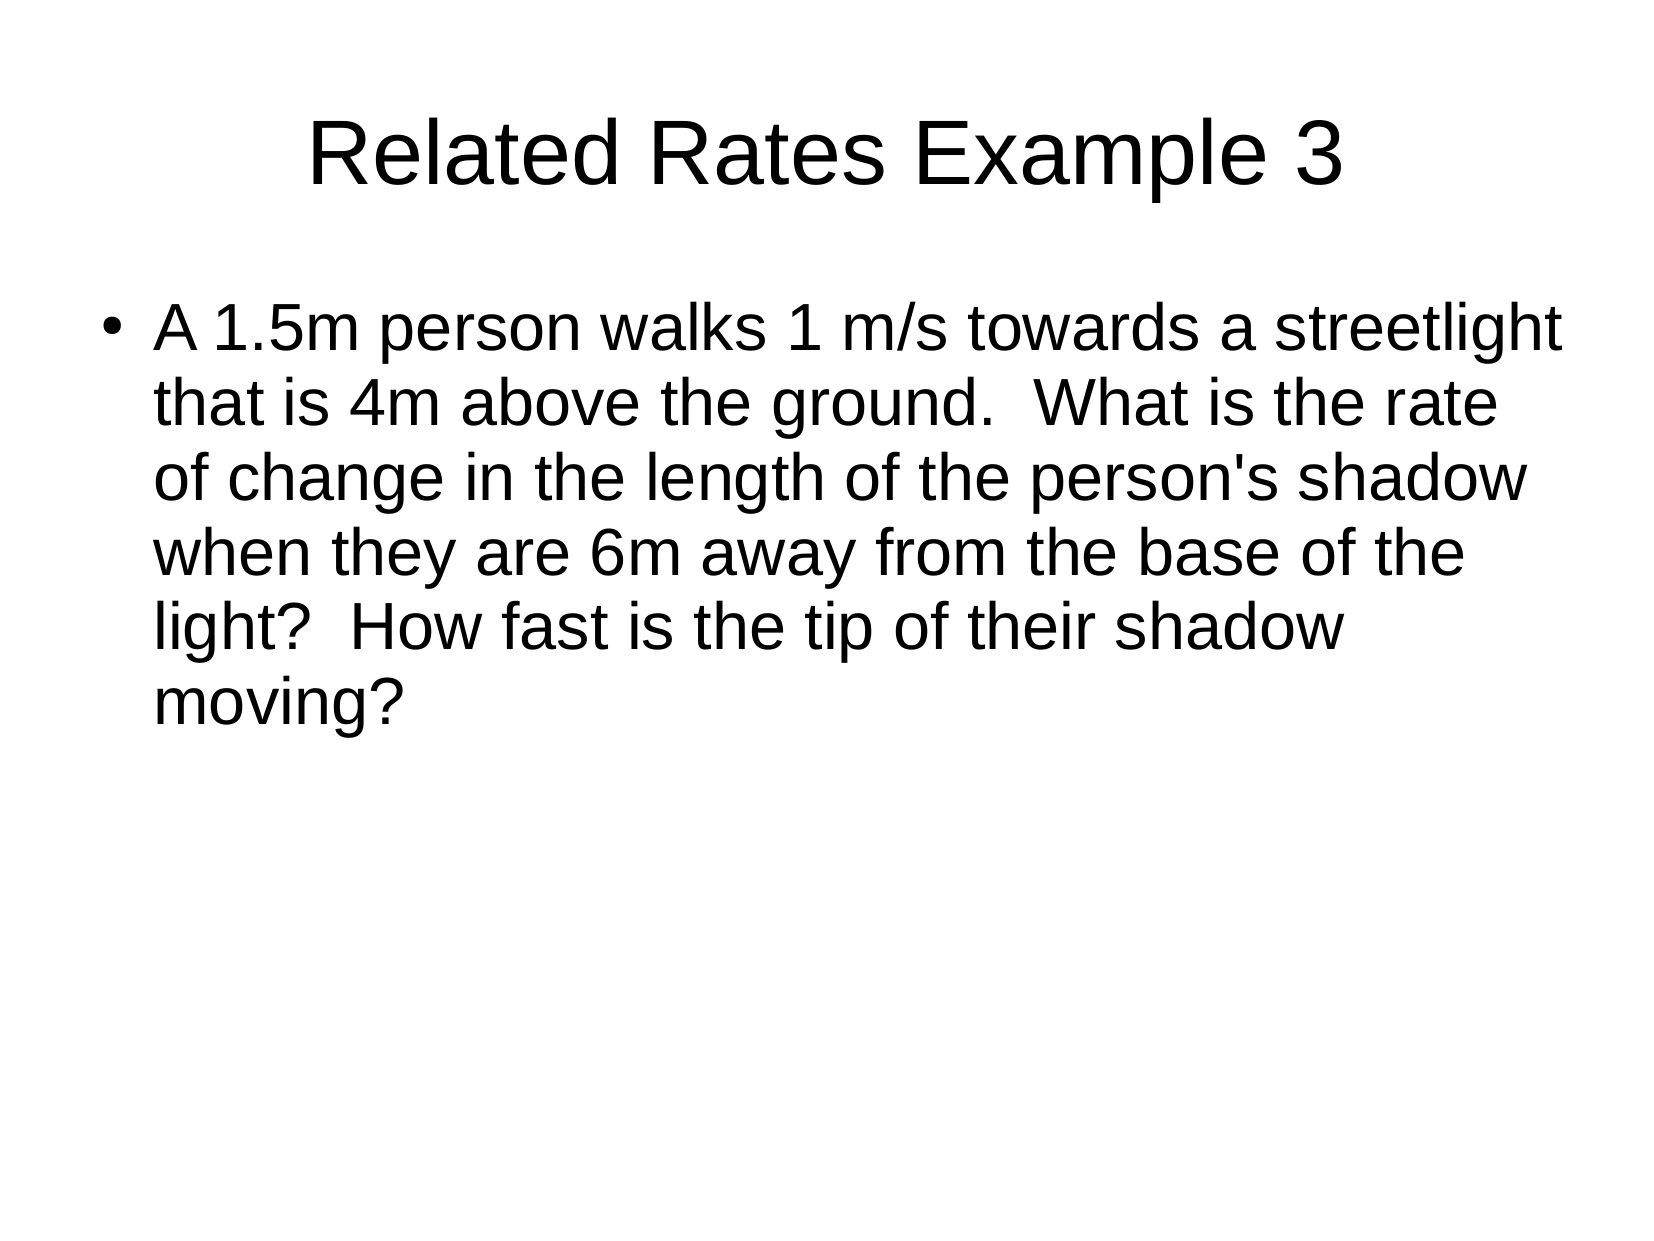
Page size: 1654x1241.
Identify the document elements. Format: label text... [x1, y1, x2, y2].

list A 1.5m person walks 1 m/s towards a streetlight that is 4m above the ground. What is the rate of change in the length of the person's shadow when they are 6m away from the base of the light? How fast is the tip of their shadow moving? [82, 290, 1571, 1109]
title Related Rates Example 3 [82, 49, 1571, 257]
